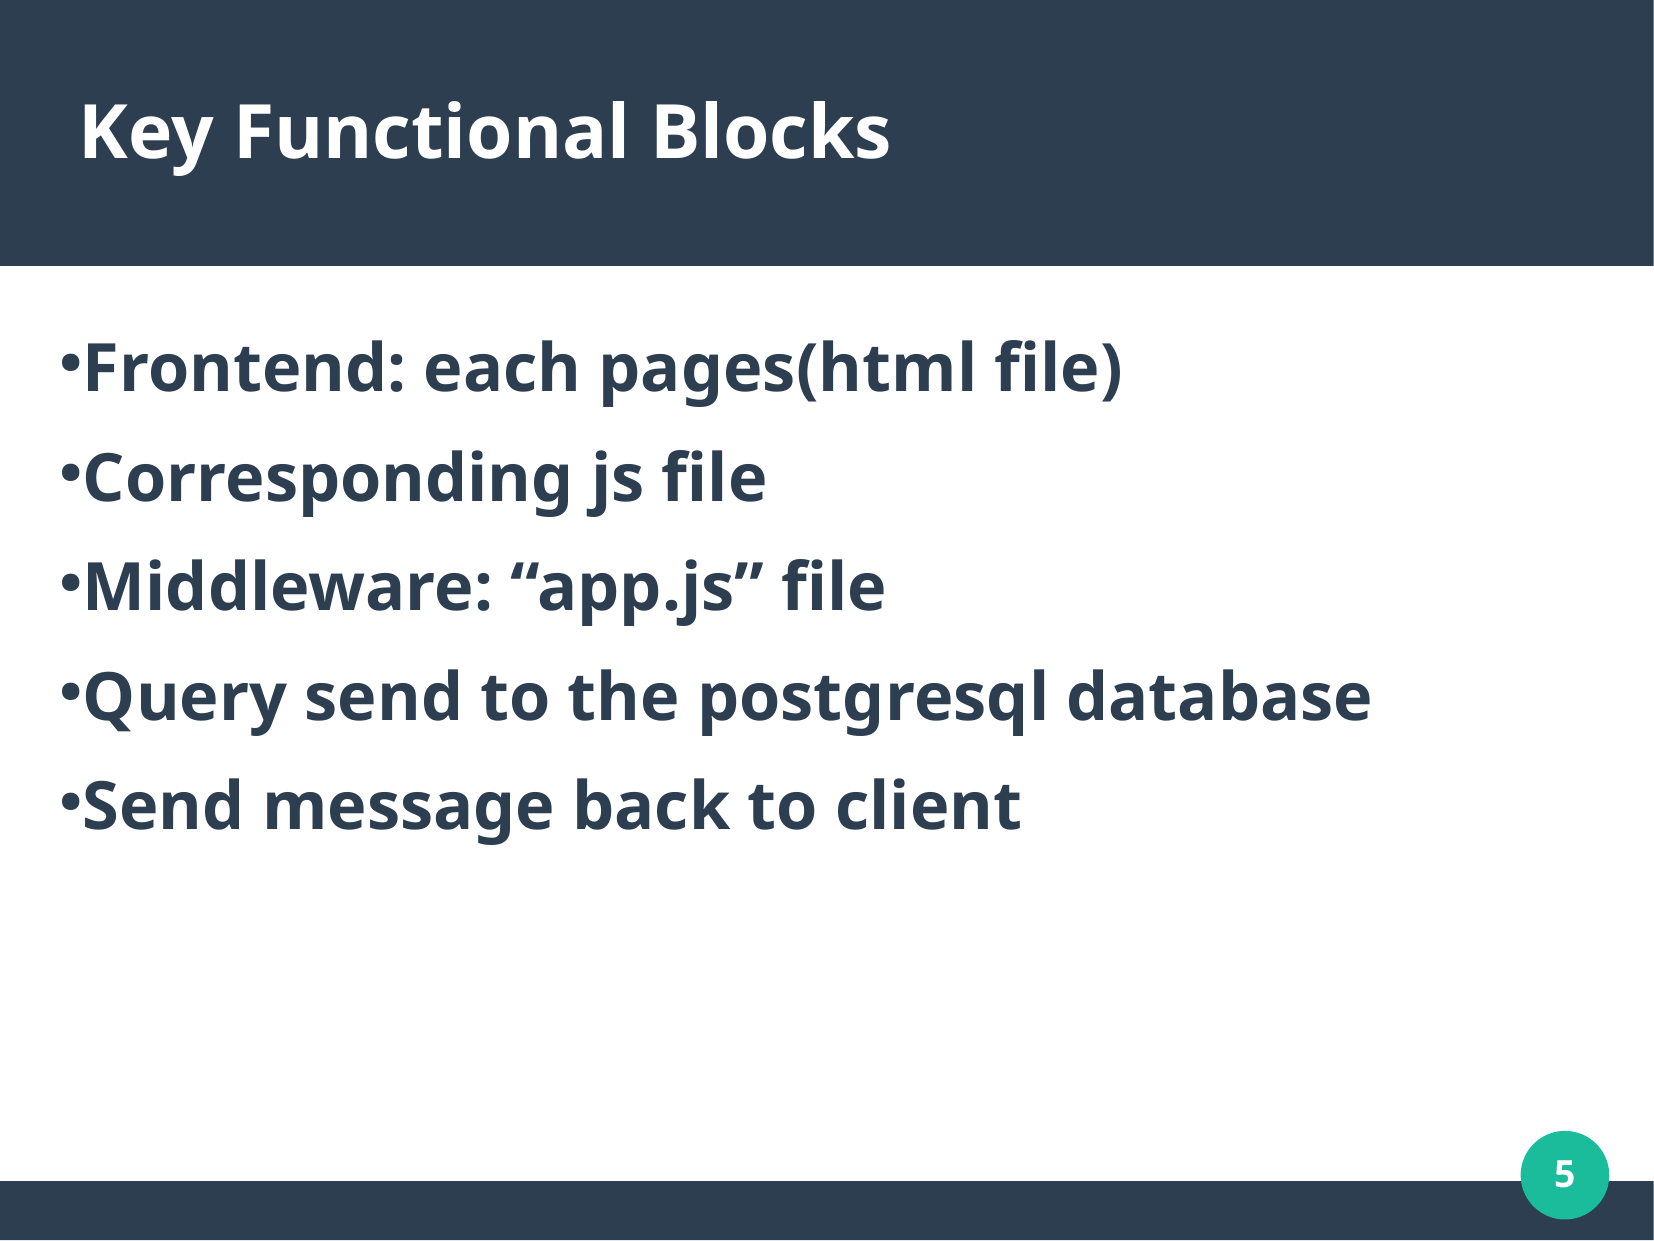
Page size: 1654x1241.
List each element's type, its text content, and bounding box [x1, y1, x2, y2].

title Key Functional Blocks [59, 49, 1595, 207]
list Frontend: each pages(html file) Corresponding js file Middleware: “app.js” file Query send to the postgresql database Send message back to client [59, 324, 1595, 1152]
text_box <number> [1505, 1116, 1625, 1235]
